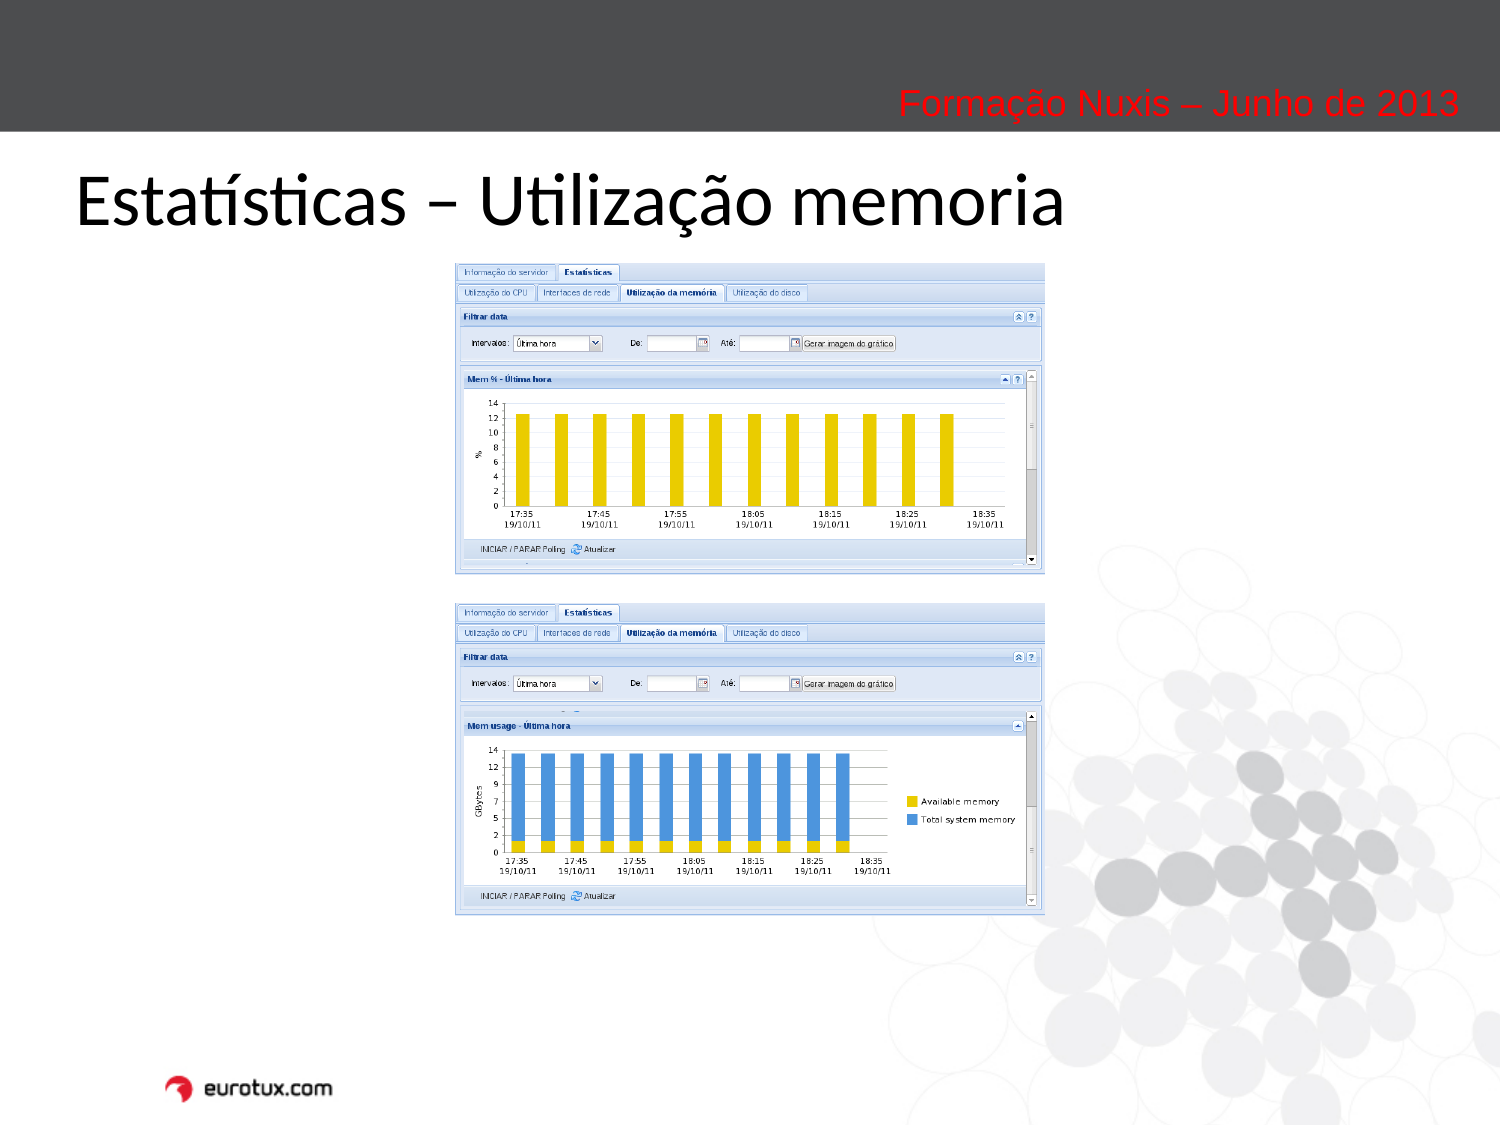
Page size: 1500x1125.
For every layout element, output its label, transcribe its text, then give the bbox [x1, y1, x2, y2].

title Estatísticas – Utilização memoria [75, 112, 1425, 301]
picture [0, 0, 1500, 1125]
